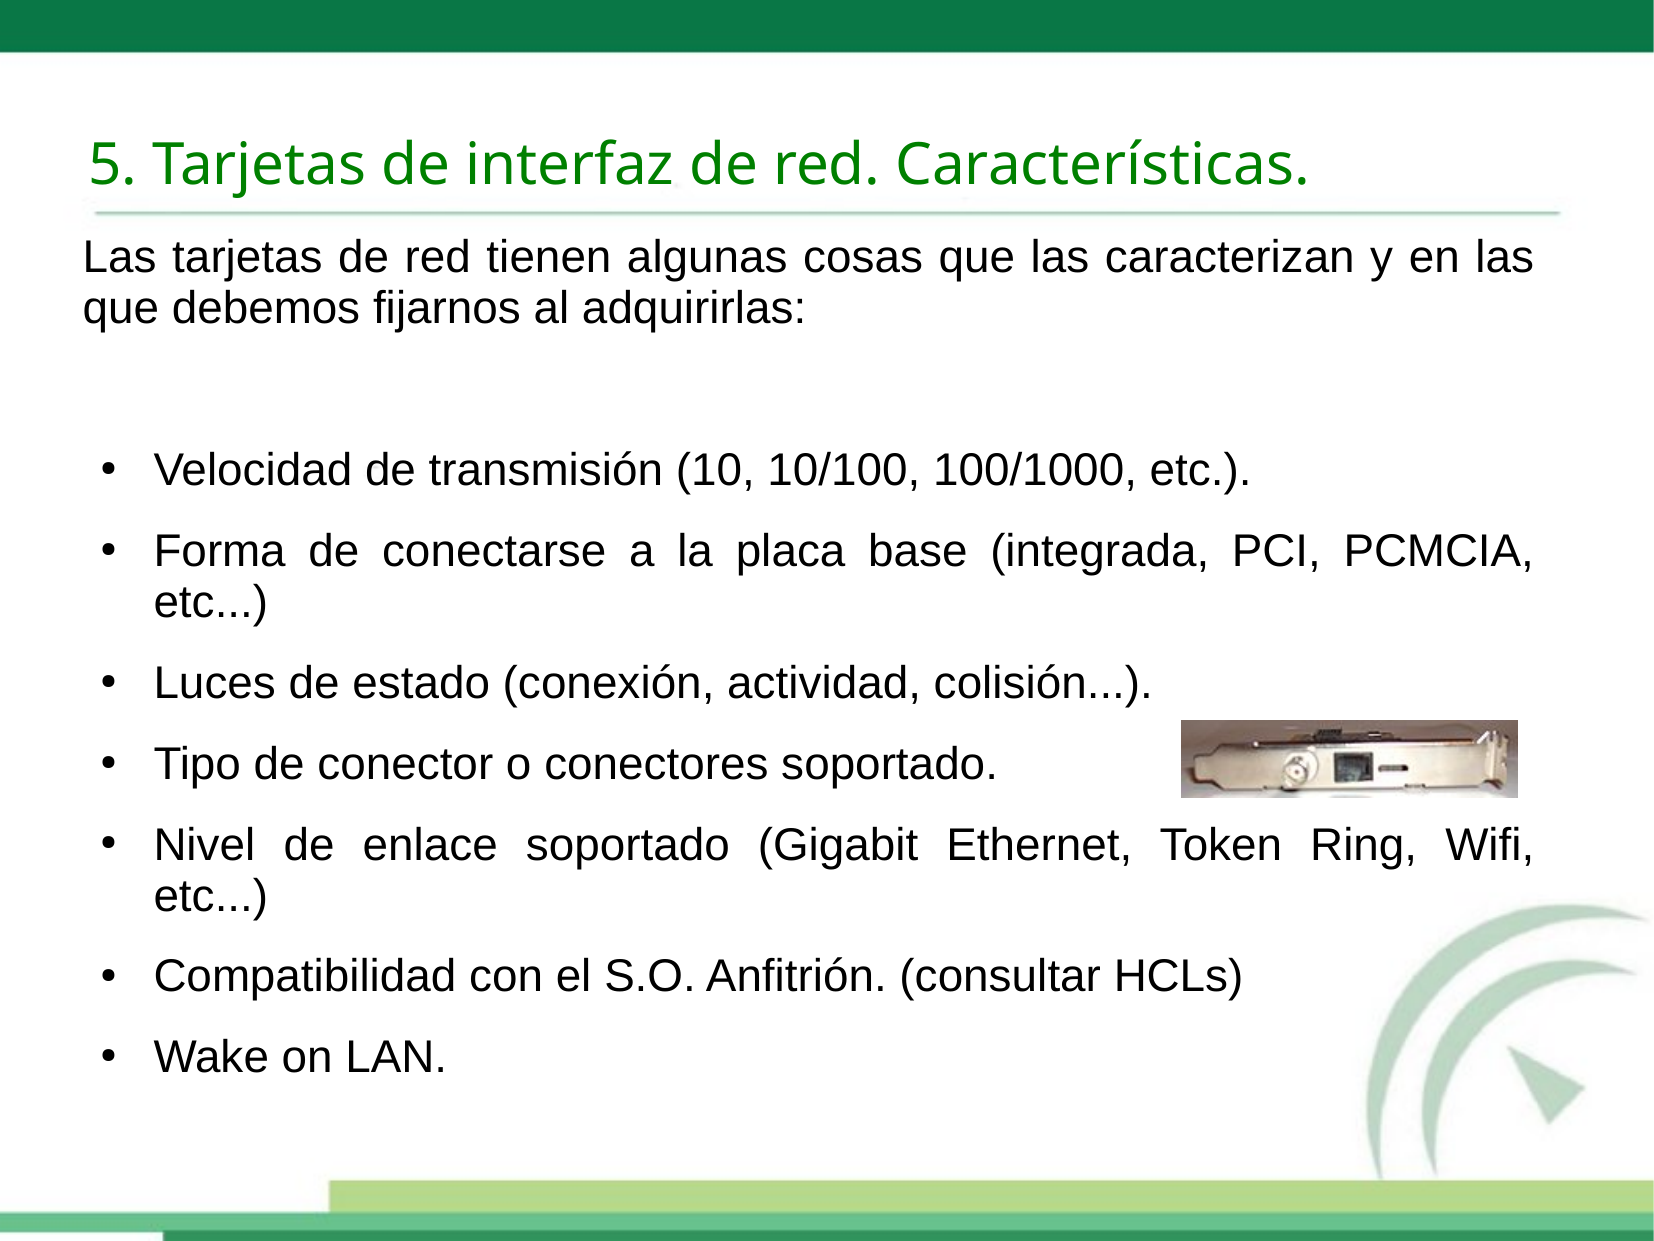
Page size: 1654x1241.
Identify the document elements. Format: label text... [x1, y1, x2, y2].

title 5. Tarjetas de interfaz de red. Características. [88, 58, 1577, 266]
list Las tarjetas de red tienen algunas cosas que las caracterizan y en las que debemos fijarnos al adquirirlas: Velocidad de transmisión (10, 10/100, 100/1000, etc.). Forma de conectarse a la placa base (integrada, PCI, PCMCIA, etc...) Luces de estado (conexión, actividad, colisión...). Tipo de conector o conectores soportado. Nivel de enlace soportado (Gigabit Ethernet, Token Ring, Wifi, etc...) Compatibilidad con el S.O. Anfitrión. (consultar HCLs) Wake on LAN. [82, 231, 1536, 1083]
picture [0, 0, 1654, 1241]
